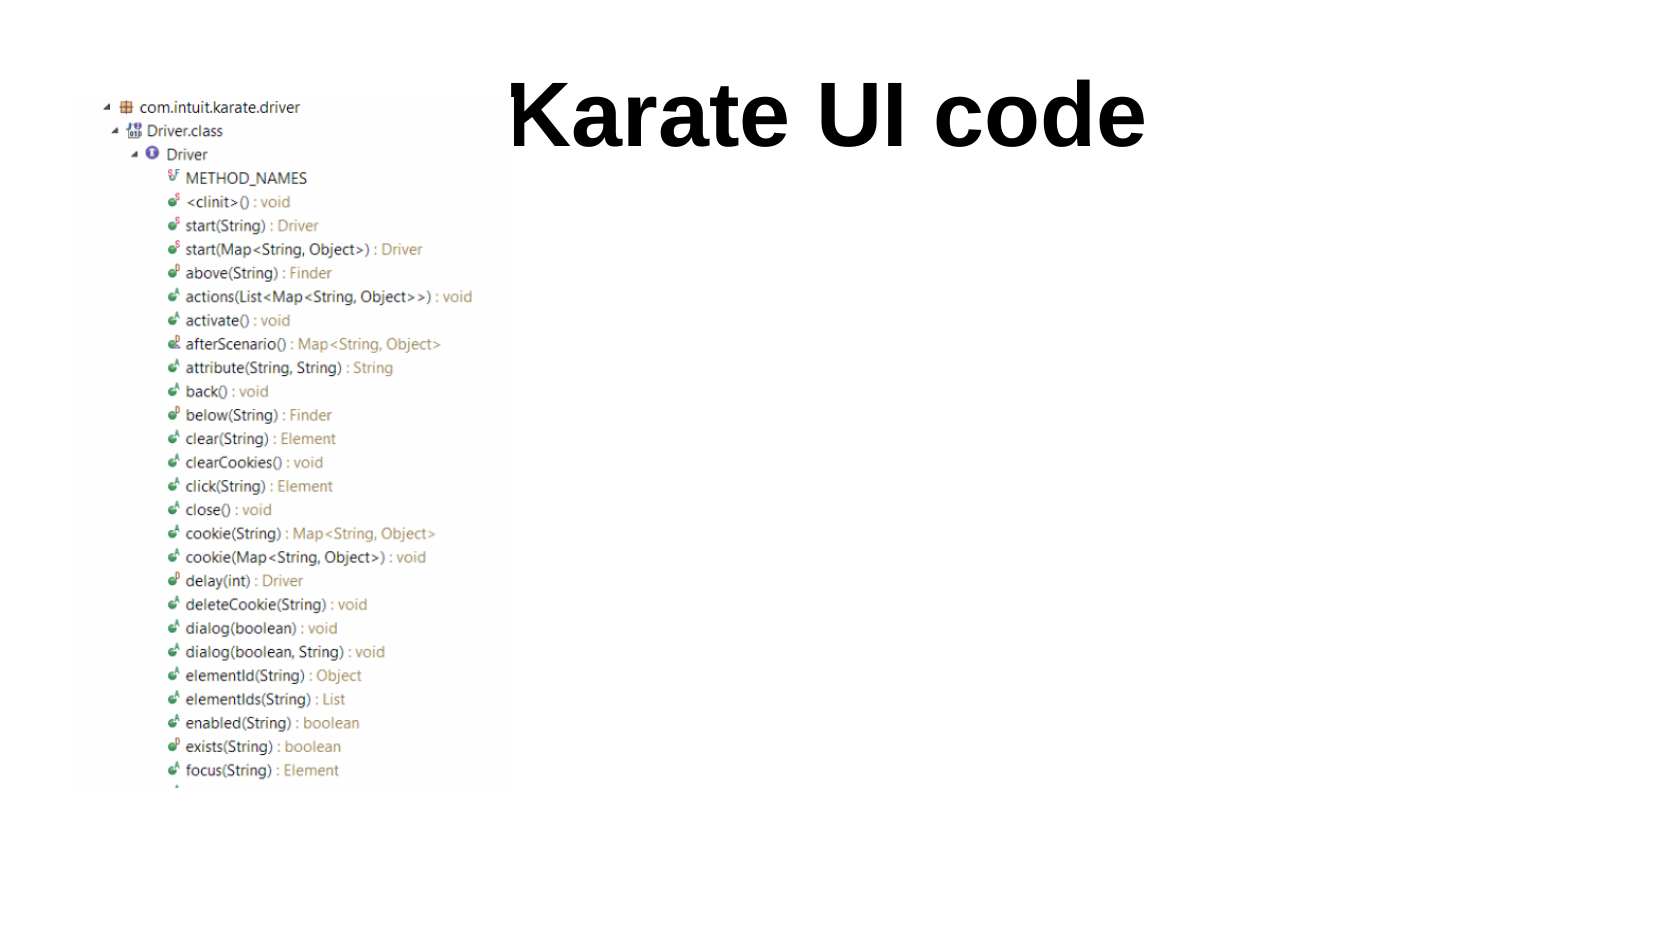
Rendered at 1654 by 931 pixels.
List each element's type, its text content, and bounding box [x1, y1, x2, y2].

title Karate UI code [82, 37, 1571, 193]
picture [75, 97, 514, 788]
